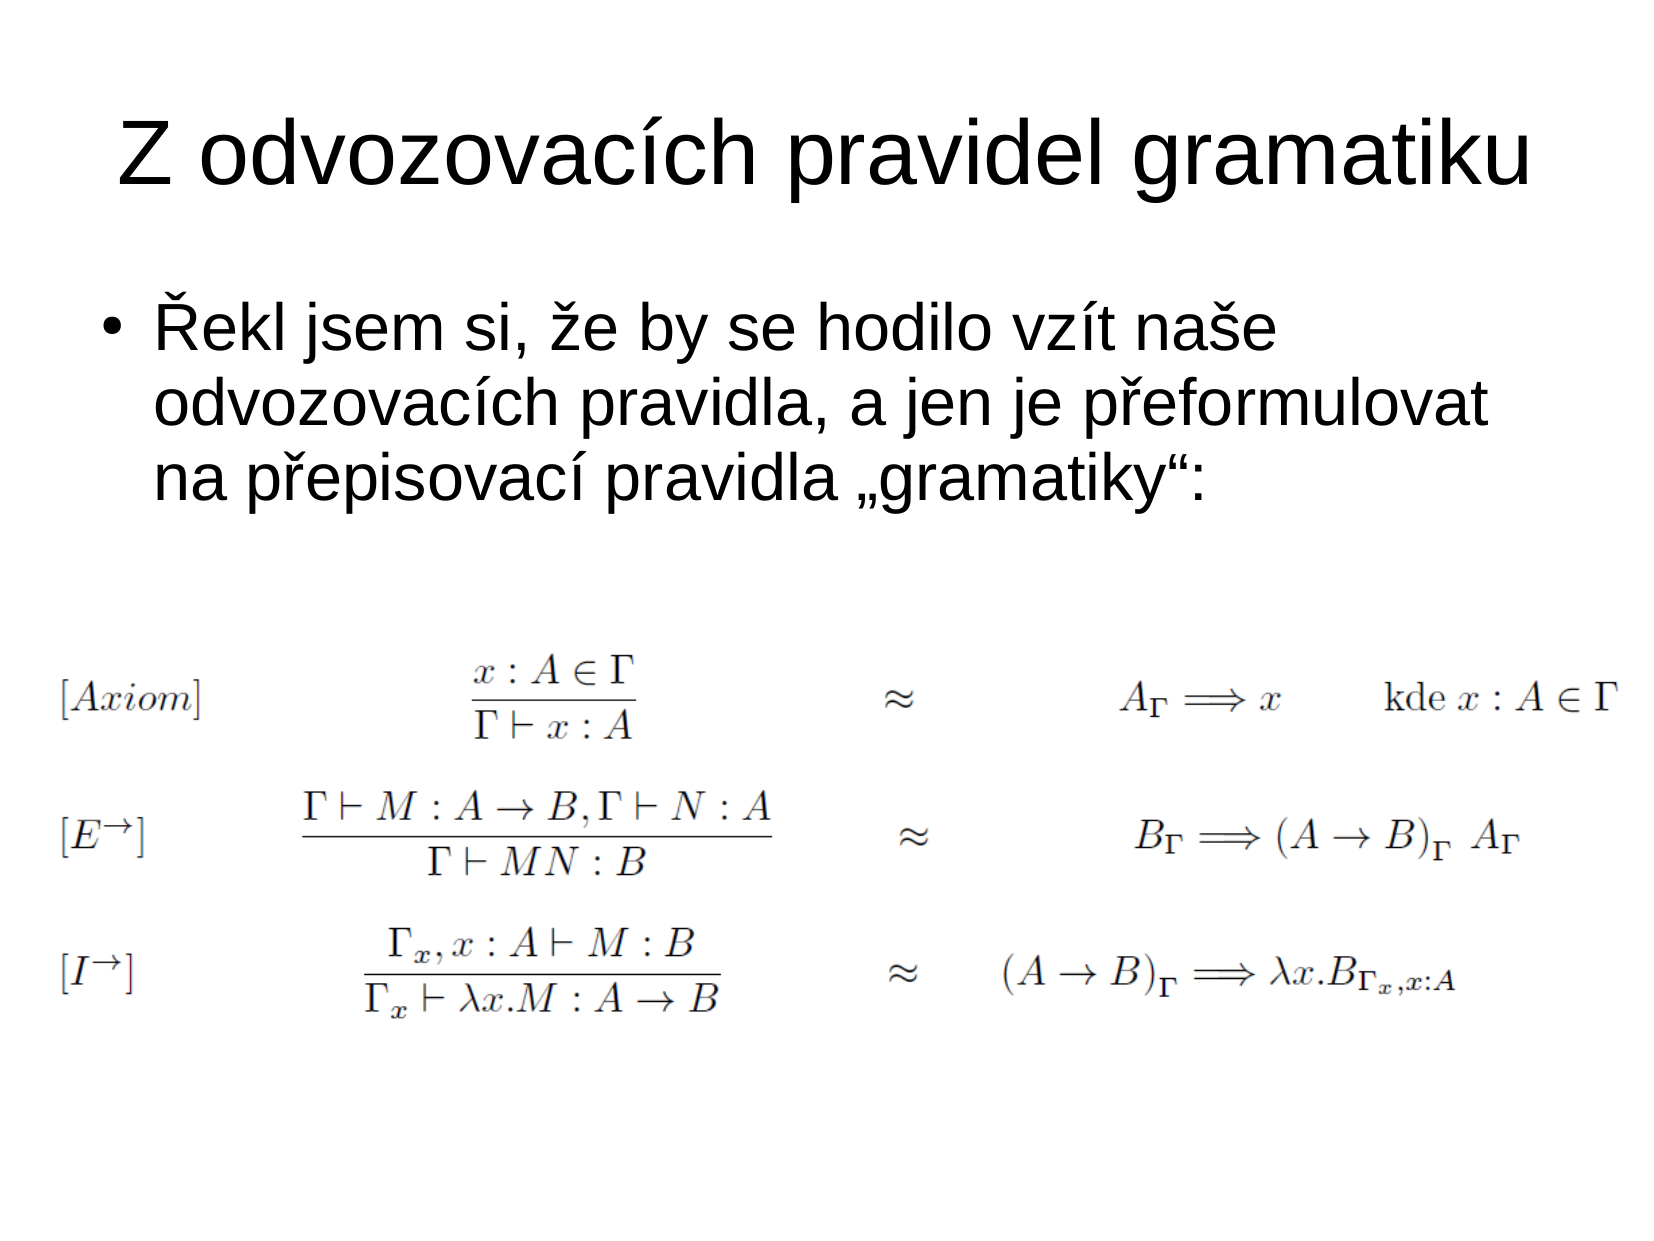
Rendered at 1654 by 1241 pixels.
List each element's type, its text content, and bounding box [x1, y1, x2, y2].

title Z odvozovacích pravidel gramatiku [82, 49, 1571, 257]
list Řekl jsem si, že by se hodilo vzít naše odvozovacích pravidla, a jen je přeformulovat na přepisovací pravidla „gramatiky“: [82, 290, 1571, 619]
picture [21, 647, 1642, 1028]
